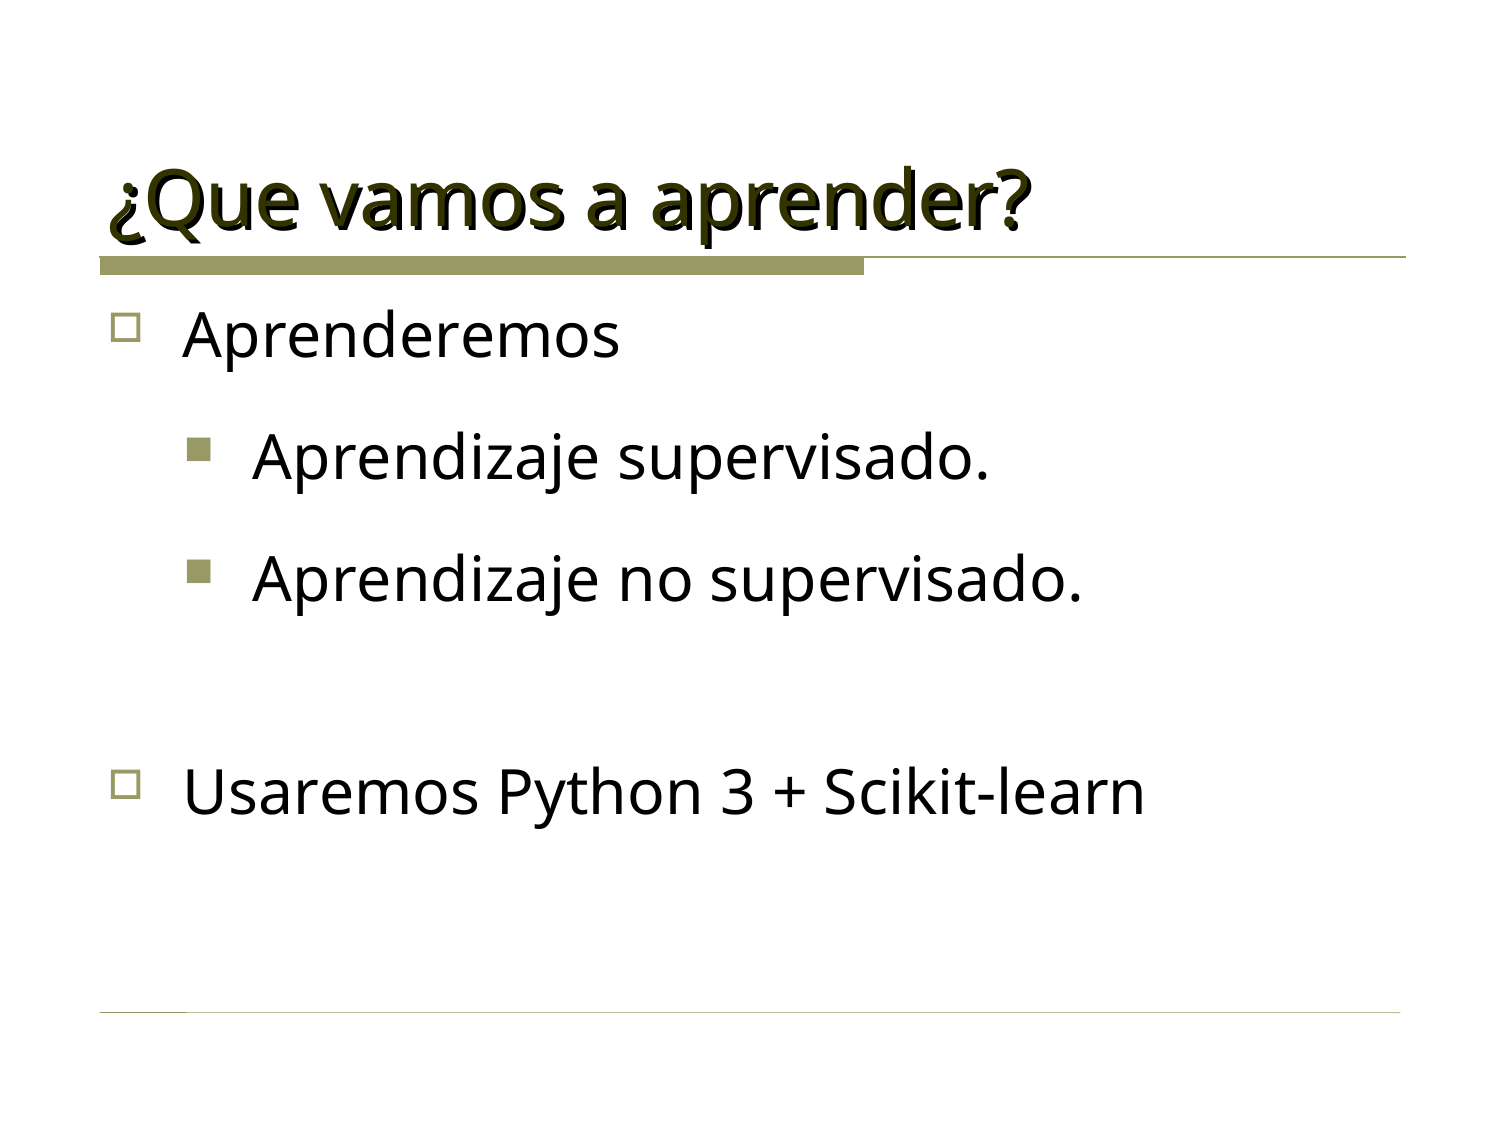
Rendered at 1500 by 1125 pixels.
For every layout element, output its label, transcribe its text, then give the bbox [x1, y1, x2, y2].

title ¿Que vamos a aprender? [94, 50, 1407, 250]
list Aprenderemos Aprendizaje supervisado. Aprendizaje no supervisado. Usaremos Python 3 + Scikit-learn [92, 287, 1353, 1013]
